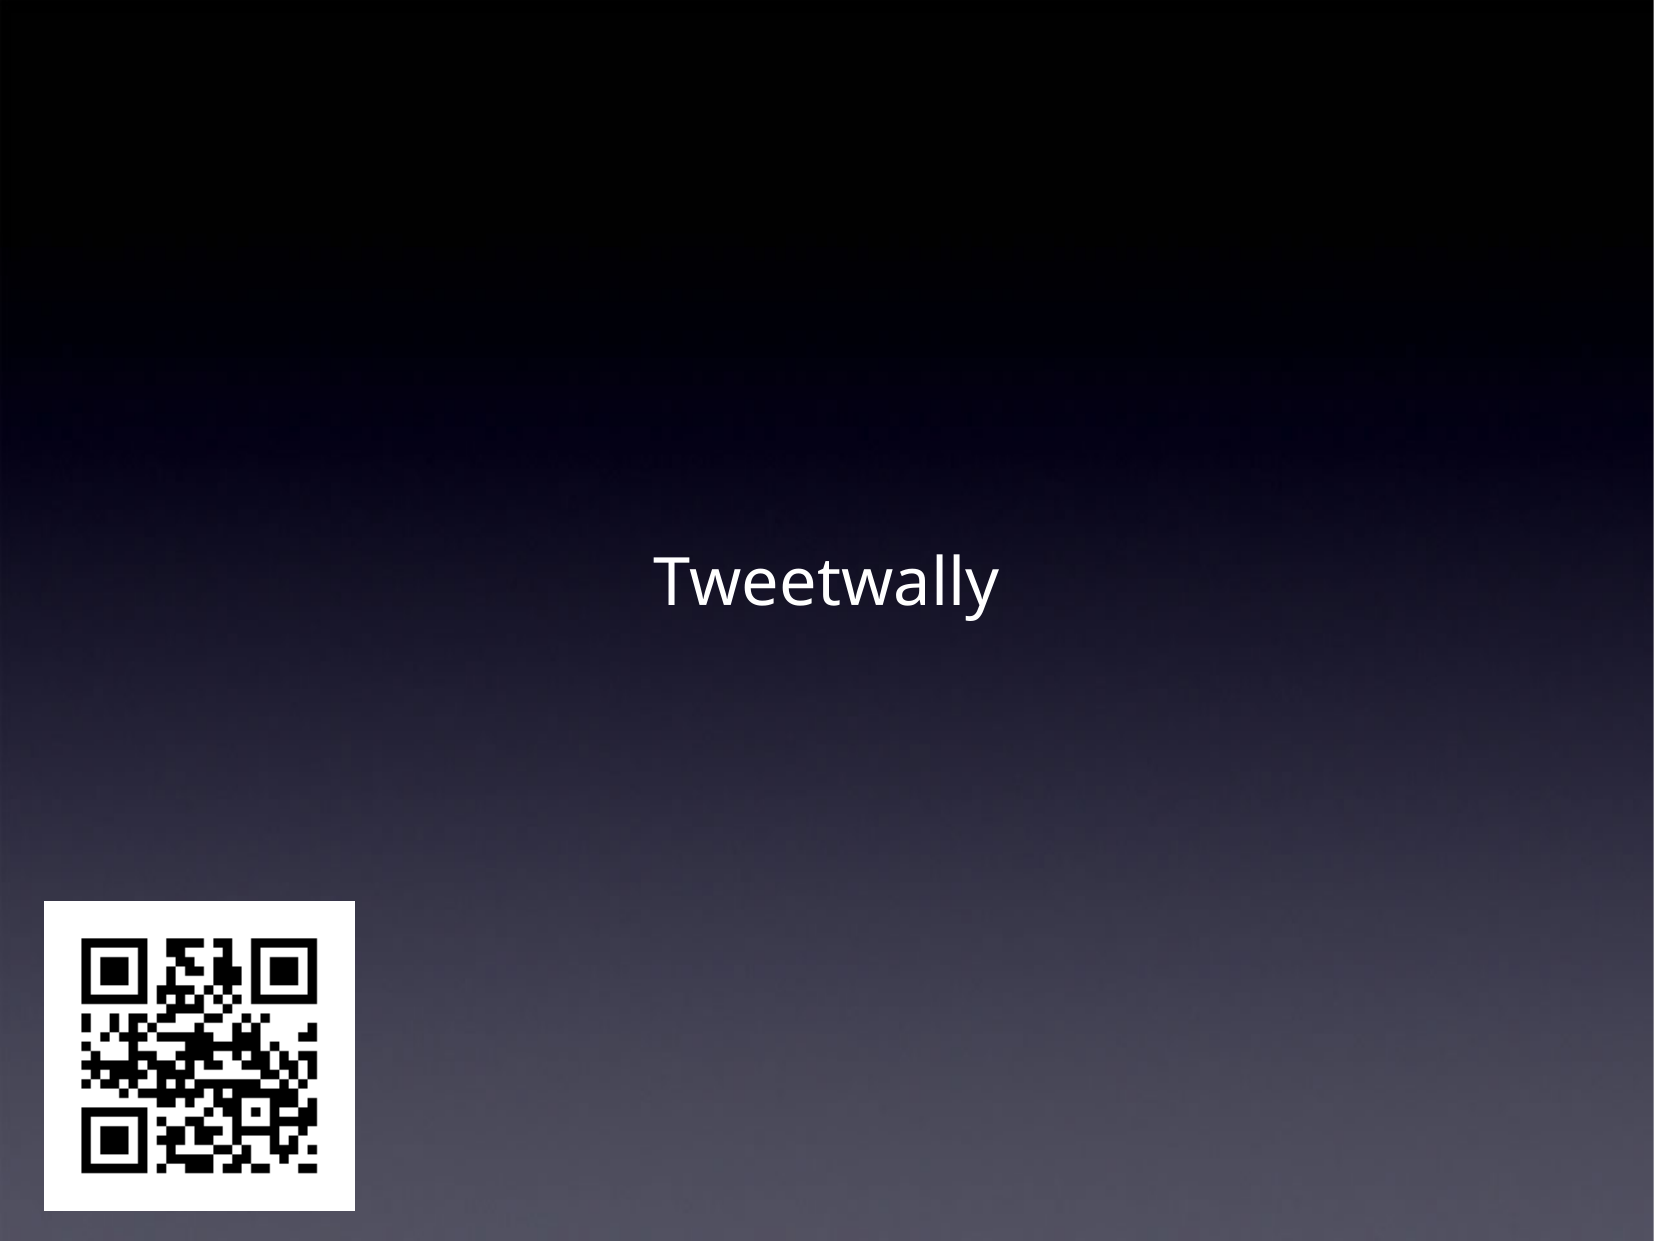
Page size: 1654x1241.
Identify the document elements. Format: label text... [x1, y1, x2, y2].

subtitle Tweetwally [82, 49, 1571, 1109]
picture [0, 0, 1654, 1241]
